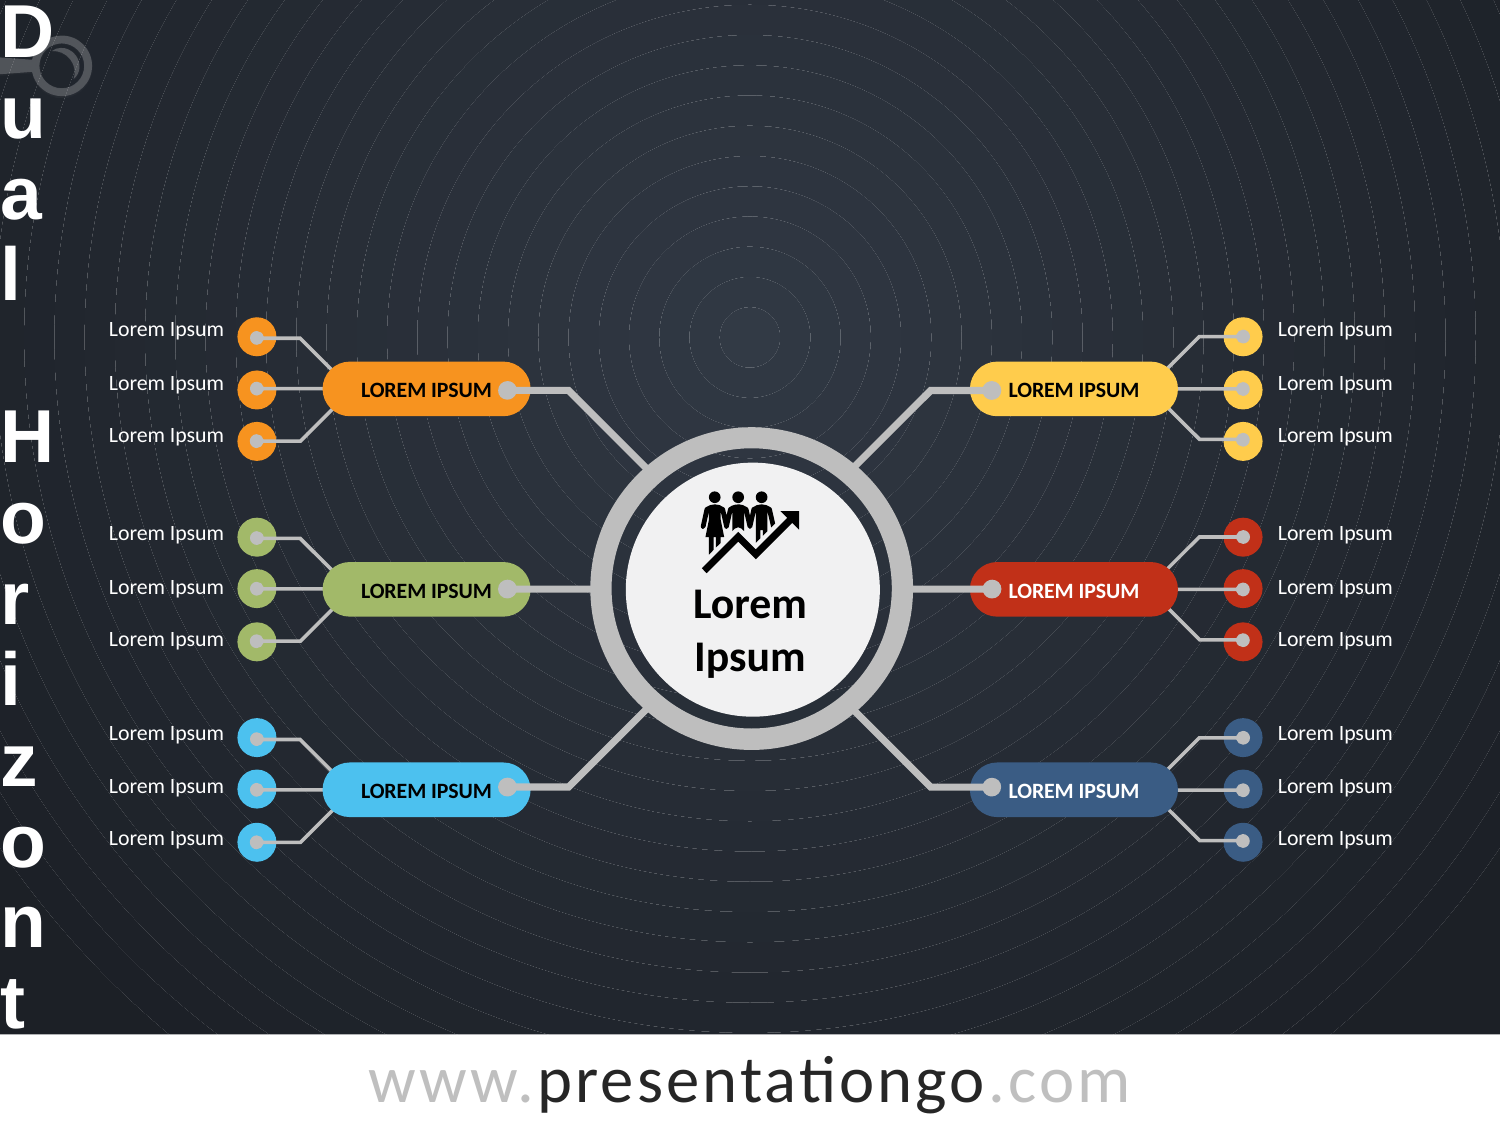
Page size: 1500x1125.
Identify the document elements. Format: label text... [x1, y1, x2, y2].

text_box [1178, 769, 1263, 809]
text_box [237, 409, 333, 461]
text_box [237, 317, 332, 370]
text_box LOREM IPSUM [322, 562, 531, 617]
text_box Lorem Ipsum [1277, 617, 1442, 659]
text_box Lorem Ipsum [1277, 711, 1442, 753]
text_box LOREM IPSUM [322, 762, 531, 818]
text_box [498, 381, 1002, 797]
text_box Lorem Ipsum [1277, 764, 1442, 806]
text_box LOREM IPSUM [970, 361, 1178, 417]
text_box [1167, 317, 1263, 369]
text_box [237, 517, 333, 570]
text_box [237, 810, 334, 862]
text_box [1178, 569, 1263, 609]
text_box LOREM IPSUM [322, 361, 531, 417]
text_box Lorem Ipsum [668, 567, 832, 688]
text_box [237, 769, 322, 809]
text_box [1167, 718, 1263, 770]
text_box [1168, 408, 1263, 461]
text_box Lorem Ipsum [60, 511, 224, 553]
text_box Lorem Ipsum [60, 617, 224, 659]
text_box Lorem Ipsum [1277, 564, 1442, 606]
text_box [237, 609, 333, 662]
text_box Lorem Ipsum [60, 564, 224, 606]
text_box [1167, 517, 1263, 569]
text_box Lorem Ipsum [1277, 360, 1442, 402]
text_box LOREM IPSUM [970, 762, 1178, 818]
text_box Lorem Ipsum [60, 412, 224, 455]
text_box Lorem Ipsum [60, 360, 224, 402]
text_box Lorem Ipsum [1277, 511, 1442, 553]
text_box Lorem Ipsum [60, 307, 224, 349]
text_box Lorem Ipsum [1277, 816, 1442, 858]
text_box Lorem Ipsum [60, 764, 224, 806]
text_box [1168, 809, 1263, 862]
text_box Lorem Ipsum [60, 711, 224, 753]
text_box [237, 569, 322, 609]
text_box Lorem Ipsum [1277, 412, 1442, 455]
text_box [1168, 608, 1263, 662]
text_box Lorem Ipsum [1277, 307, 1442, 349]
text_box [1178, 370, 1263, 410]
text_box [237, 370, 322, 410]
text_box LOREM IPSUM [970, 562, 1178, 617]
text_box [237, 718, 332, 771]
text_box Lorem Ipsum [60, 816, 224, 858]
